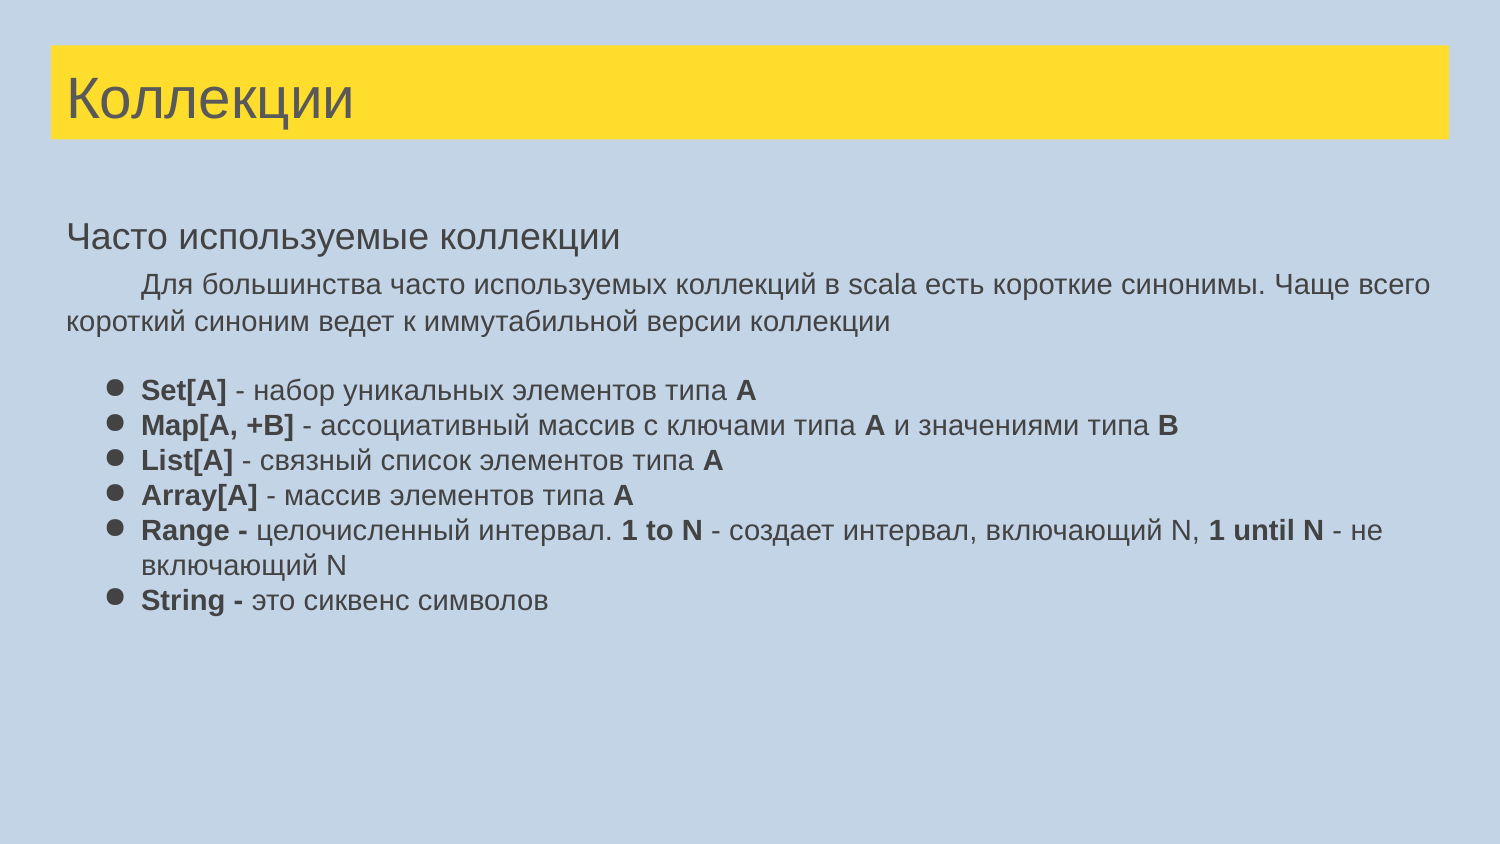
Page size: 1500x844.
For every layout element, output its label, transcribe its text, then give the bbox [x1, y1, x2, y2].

title Коллекции [51, 45, 1449, 140]
text_box Часто используемые коллекции Для большинства часто используемых коллекций в scala есть короткие синонимы. Чаще всего короткий синоним ведет к иммутабильной версии коллекции Set[A] - набор уникальных элементов типа A Map[A, +B] - ассоциативный массив с ключами типа A и значениями типа B List[A] - связный список элементов типа A Array[A] - массив элементов типа A Range - целочисленный интервал. 1 to N - создает интервал, включающий N, 1 until N - не включающий N String - это сиквенс символов [51, 196, 1449, 616]
